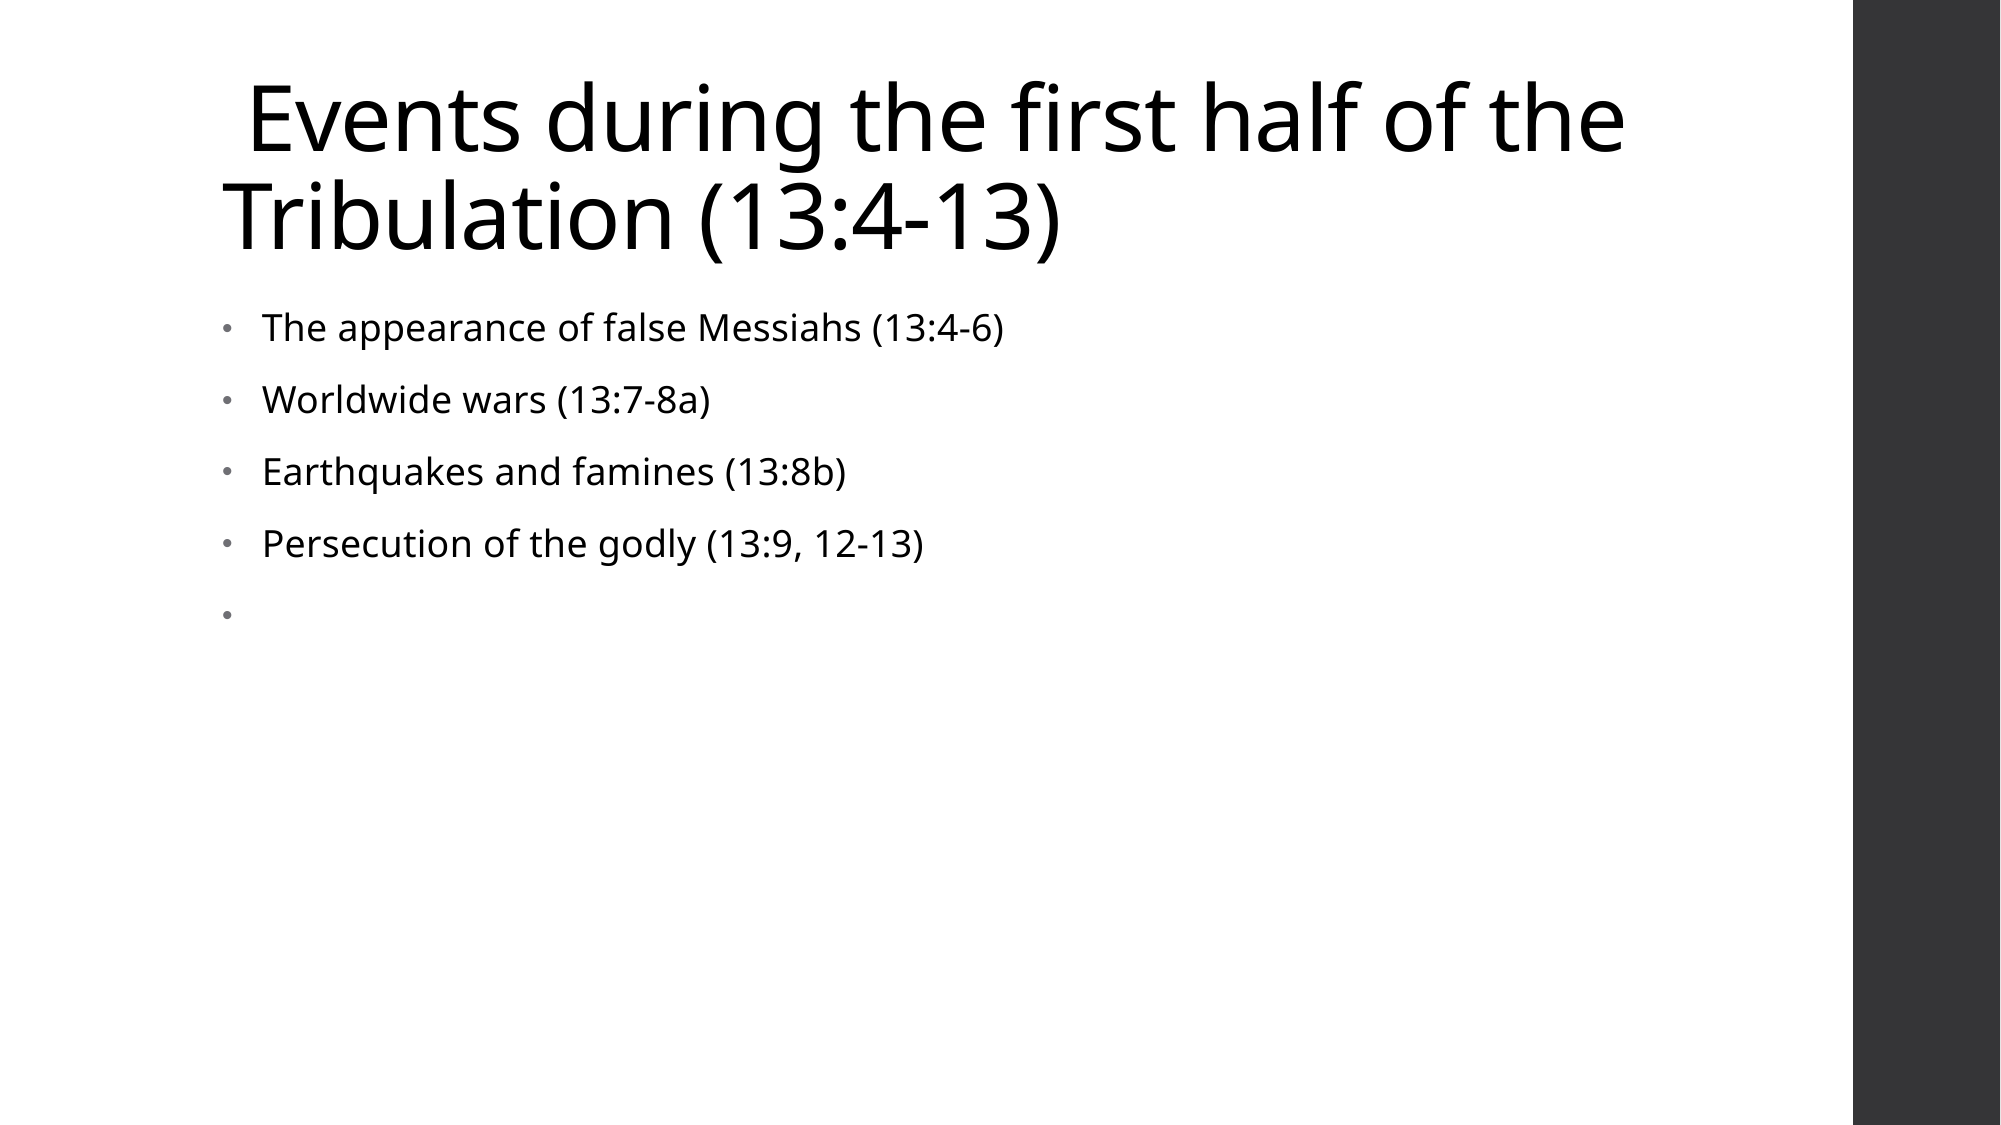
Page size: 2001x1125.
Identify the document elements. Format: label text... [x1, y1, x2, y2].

list The appearance of false Messiahs (13:4-6) Worldwide wars (13:7-8a) Earthquakes and famines (13:8b) Persecution of the godly (13:9, 12-13) [206, 299, 1617, 1014]
title Events during the first half of the Tribulation (13:4-13) [206, 60, 1797, 278]
